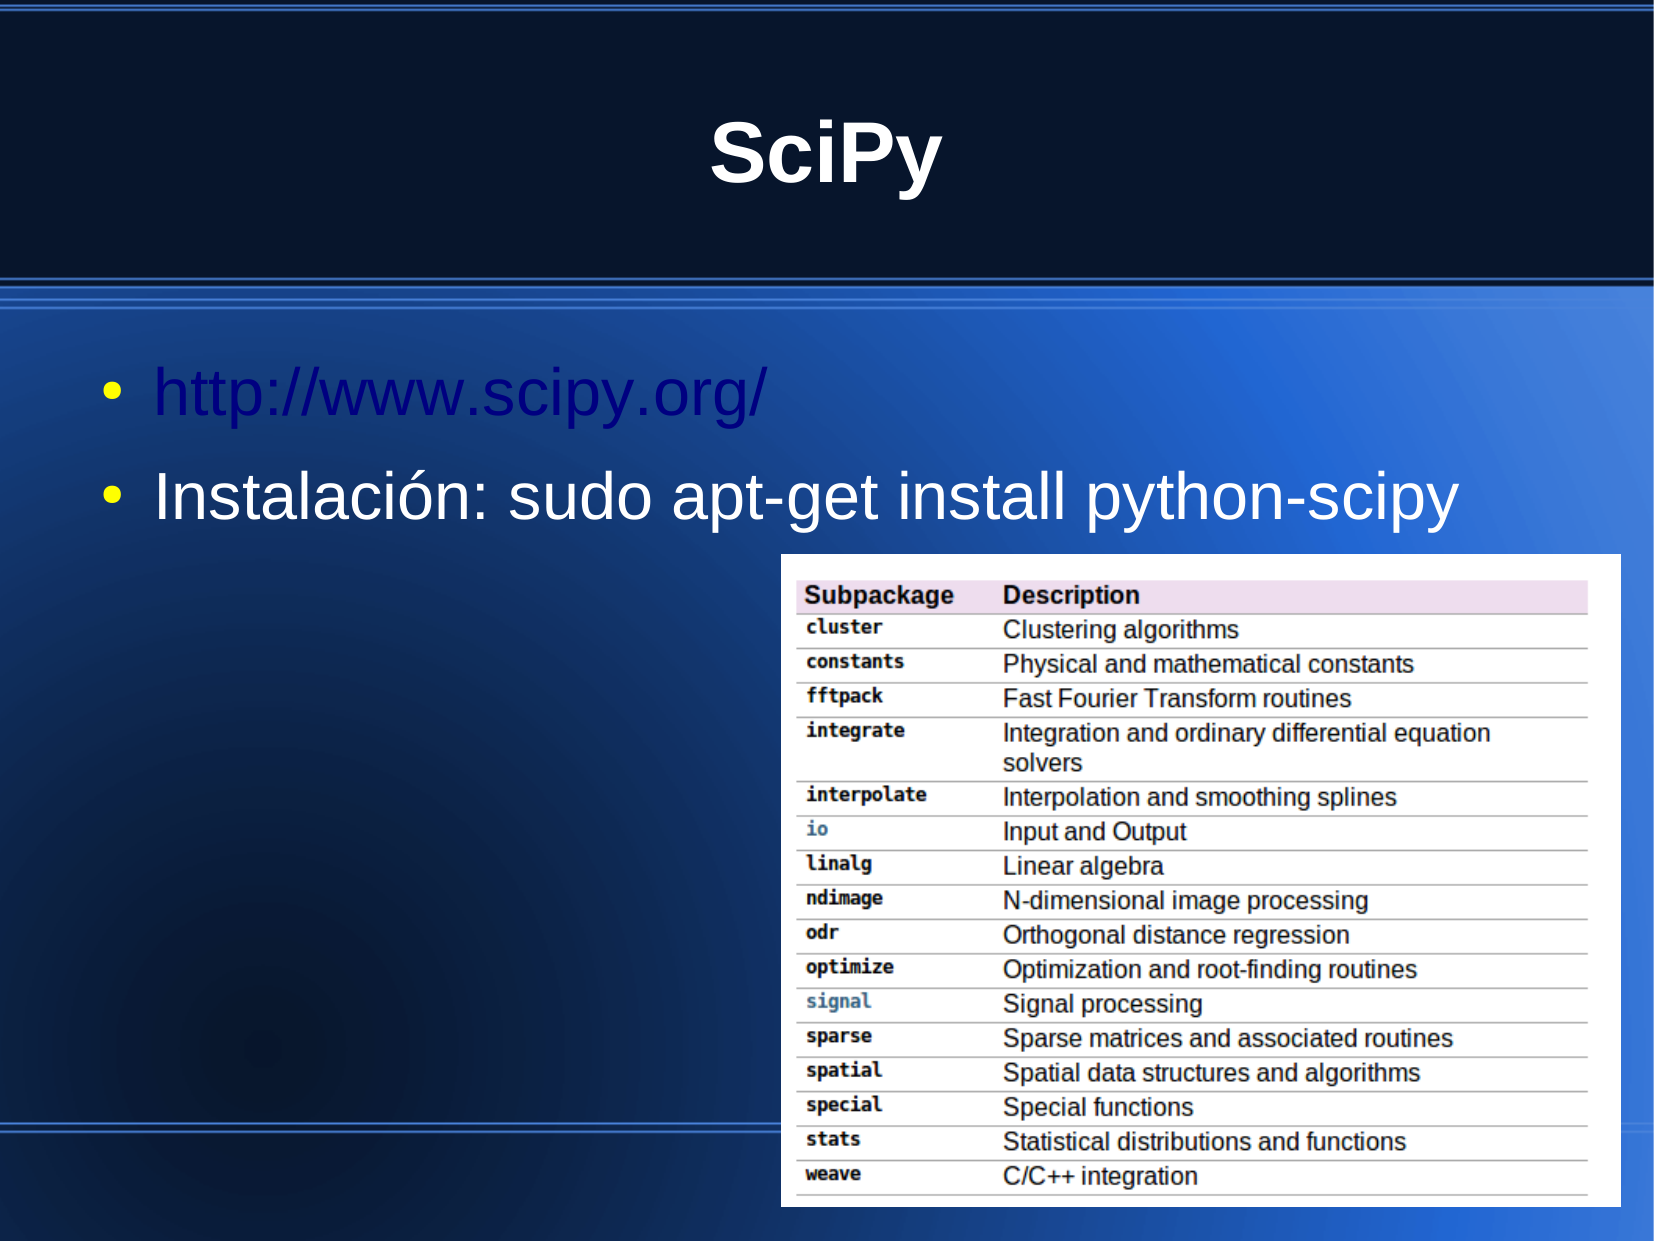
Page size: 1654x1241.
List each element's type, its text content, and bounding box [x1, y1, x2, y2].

picture [0, 0, 1654, 1241]
title SciPy [82, 49, 1571, 257]
list http://www.scipy.org/ Instalación: sudo apt-get install python-scipy [82, 355, 1571, 1075]
